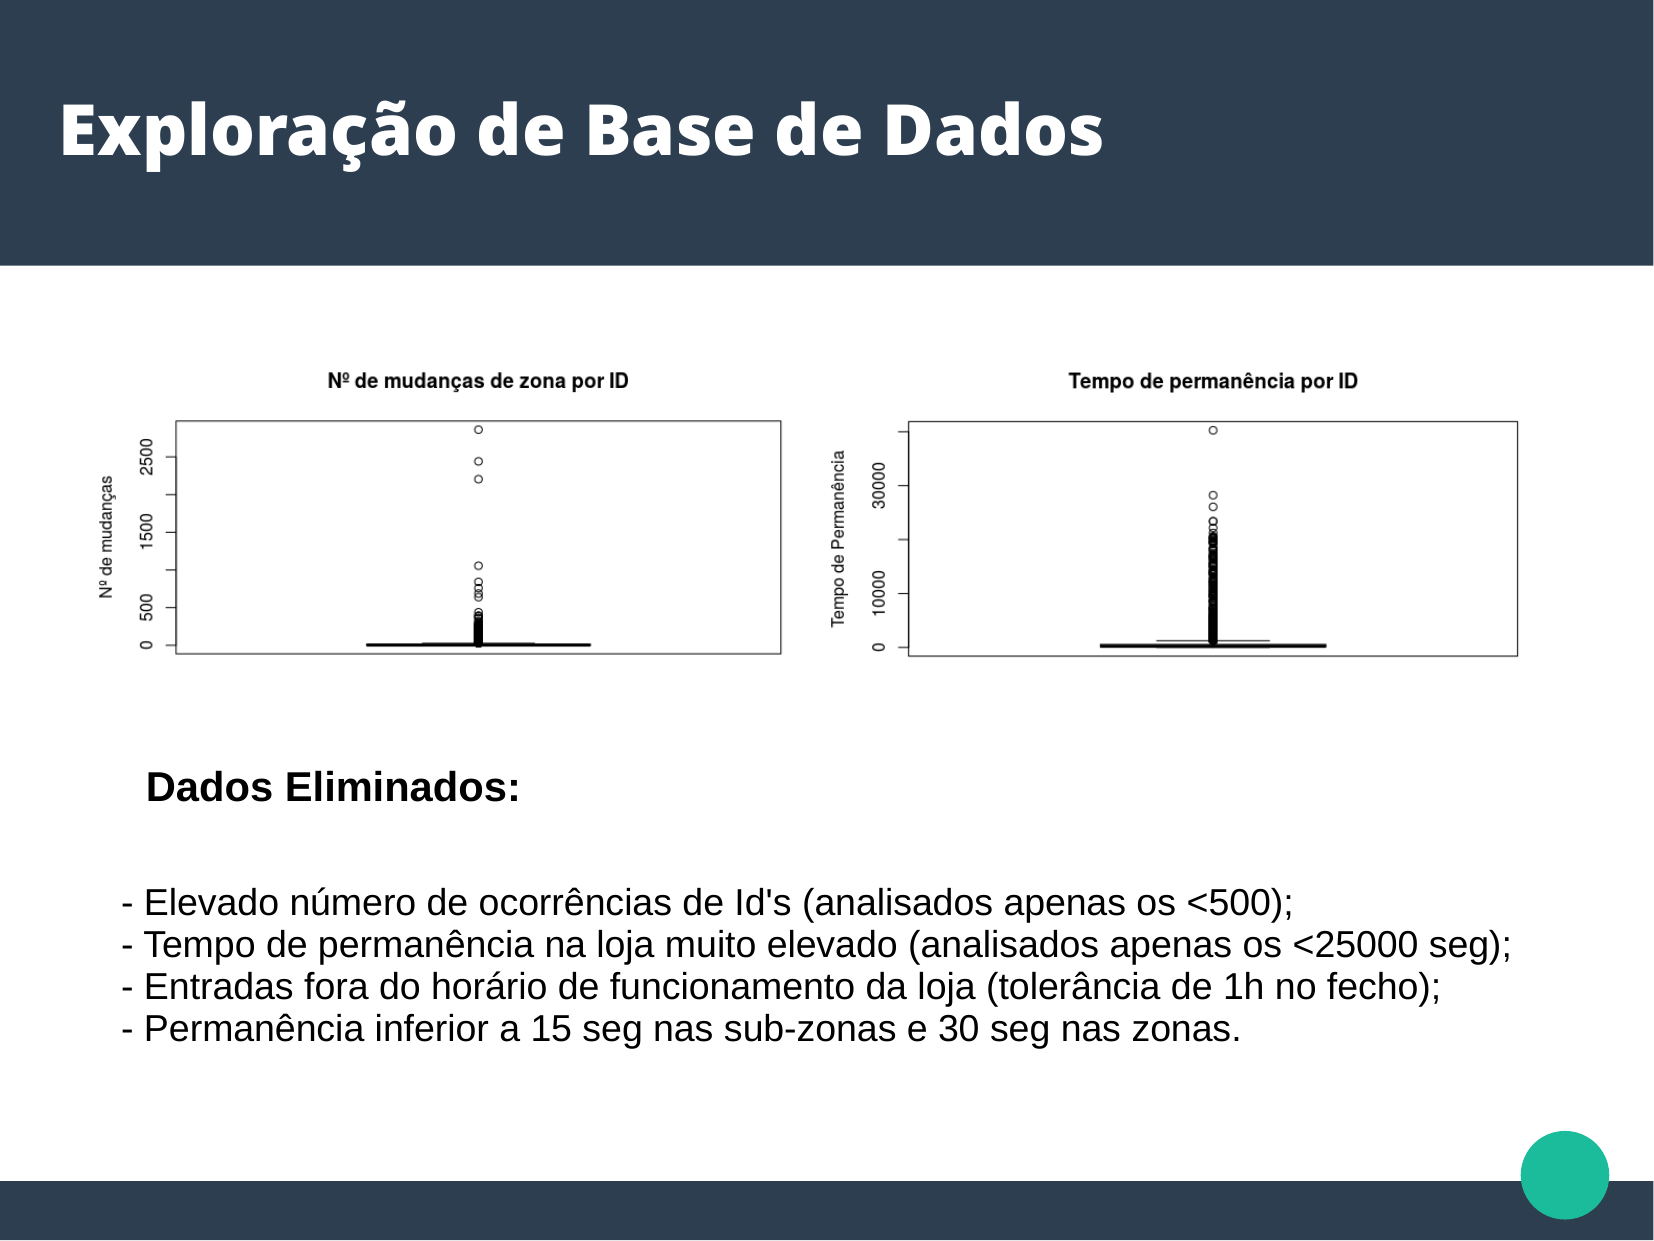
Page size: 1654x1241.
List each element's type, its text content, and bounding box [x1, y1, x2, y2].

text_box Dados Eliminados: [131, 755, 537, 818]
picture [826, 339, 1560, 759]
subtitle [59, 324, 1595, 1152]
title Exploração de Base de Dados [59, 49, 1595, 207]
picture [94, 339, 823, 756]
text_box - Elevado número de ocorrências de Id's (analisados apenas os <500); - Tempo de permanência na loja muito elevado (analisados apenas os <25000 seg); - Entradas fora do horário de funcionamento da loja (tolerância de 1h no fecho); - Permanência inferior a 15 seg nas sub-zonas e 30 seg nas zonas. [106, 874, 1595, 1057]
